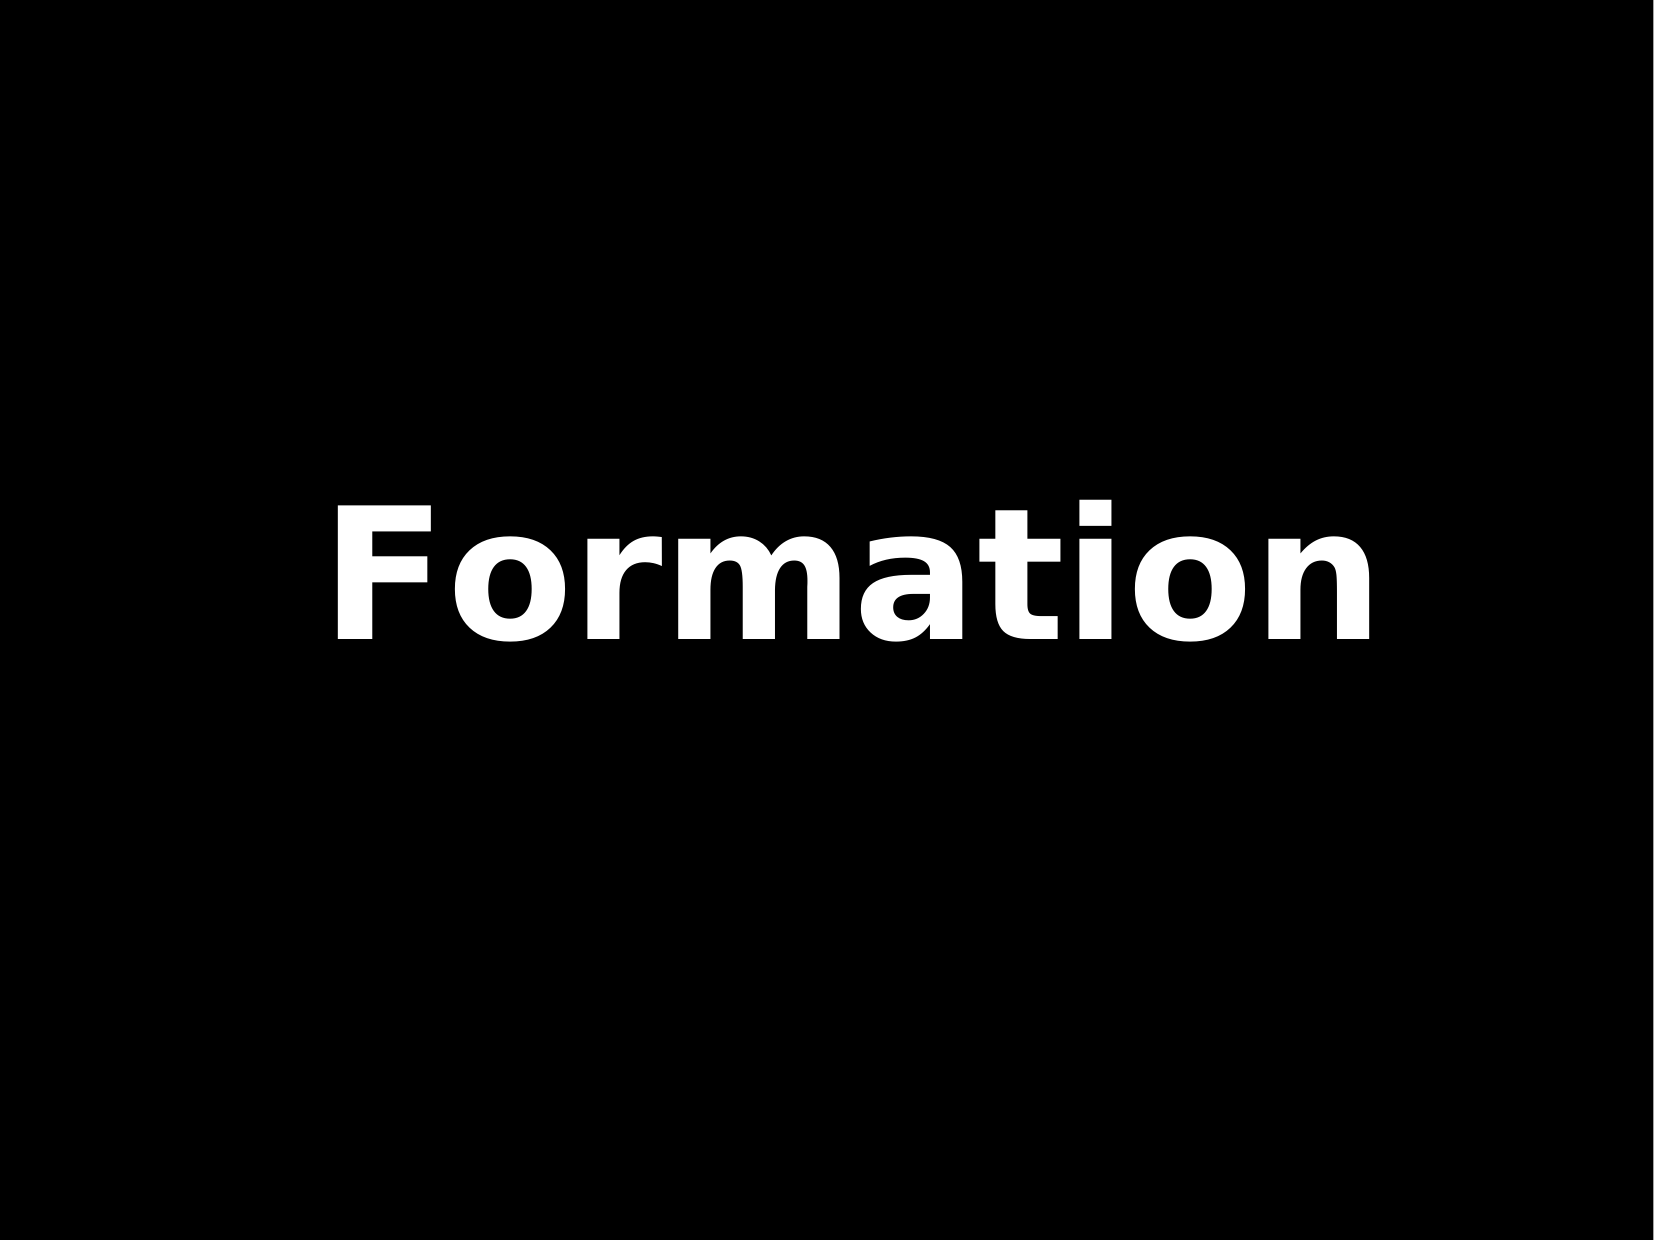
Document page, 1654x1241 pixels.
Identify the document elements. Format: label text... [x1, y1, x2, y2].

text_box Formation [307, 462, 1538, 691]
